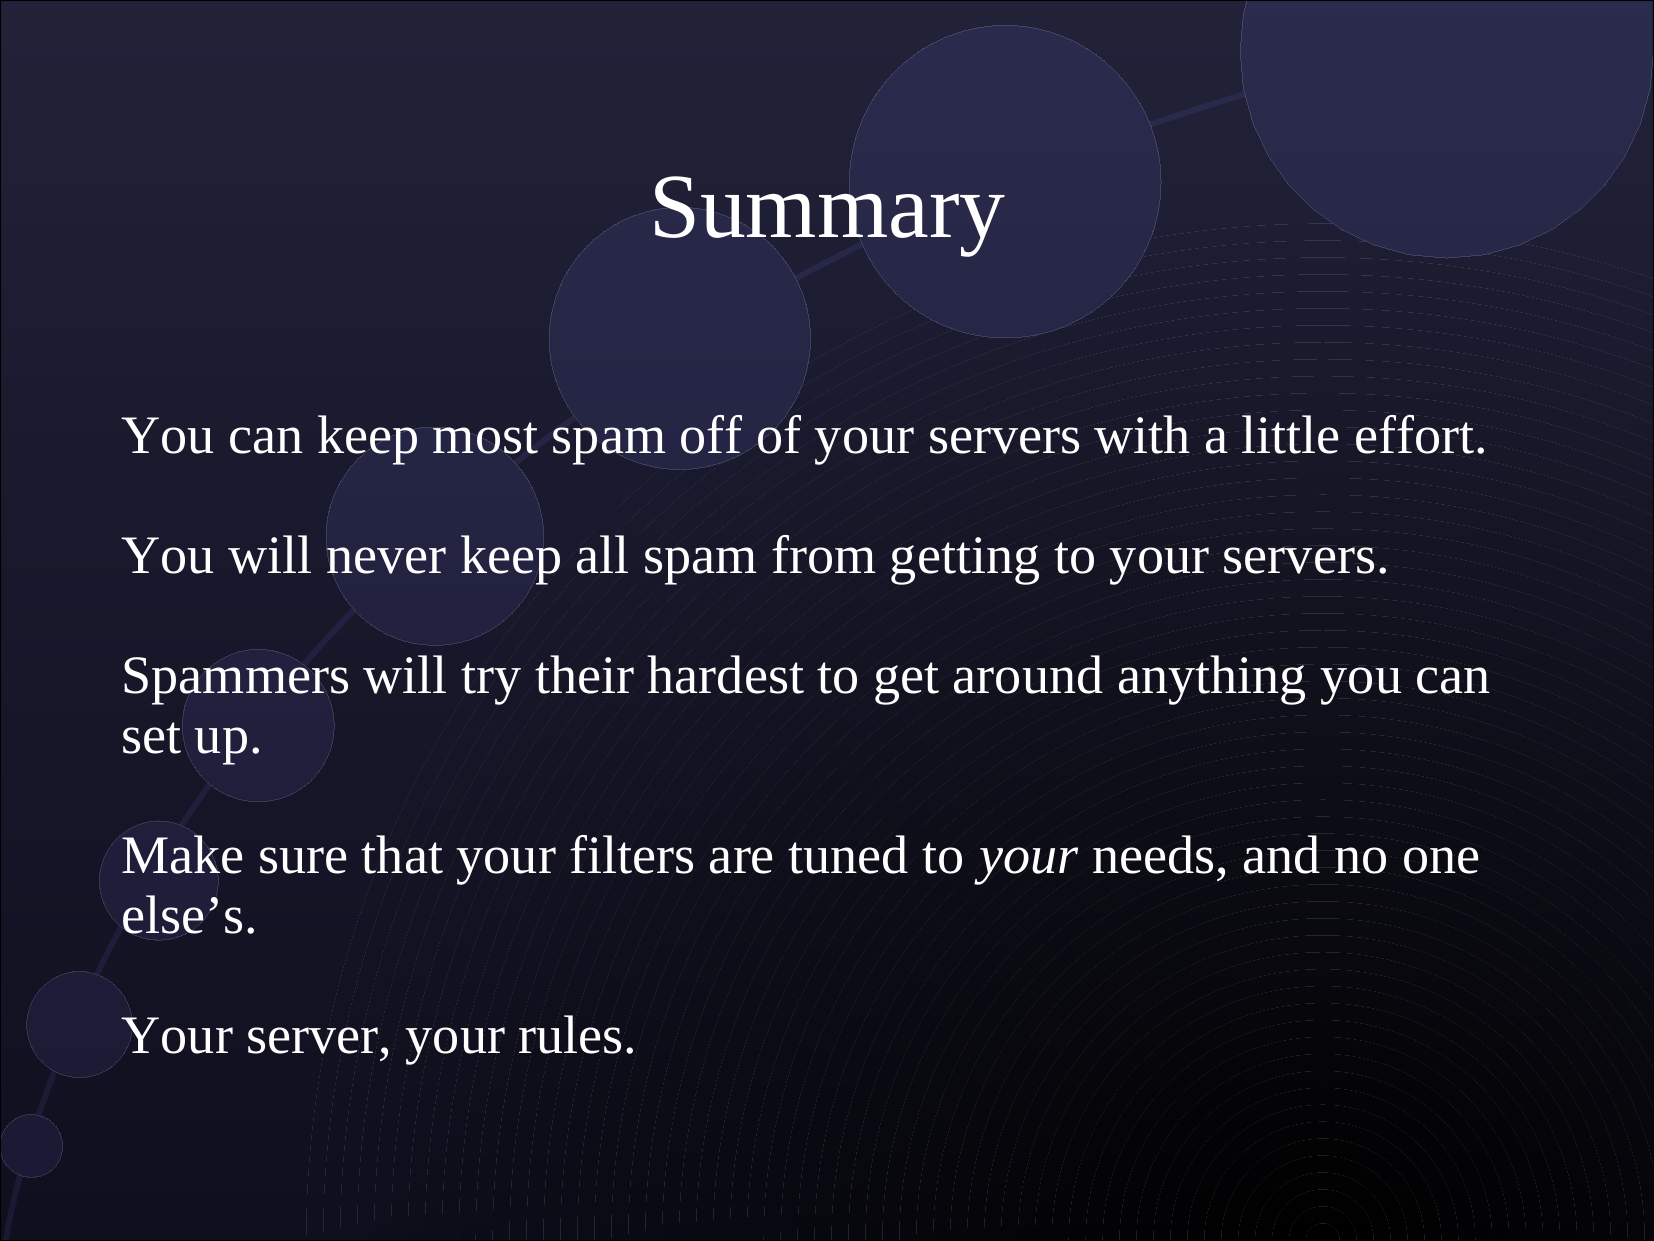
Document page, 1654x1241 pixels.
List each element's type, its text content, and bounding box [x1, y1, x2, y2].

title Summary [121, 102, 1534, 311]
subtitle You can keep most spam off of your servers with a little effort. You will never keep all spam from getting to your servers. Spammers will try their hardest to get around anything you can set up. Make sure that your filters are tuned to your needs, and no one else’s. Your server, your rules. [121, 342, 1534, 1129]
